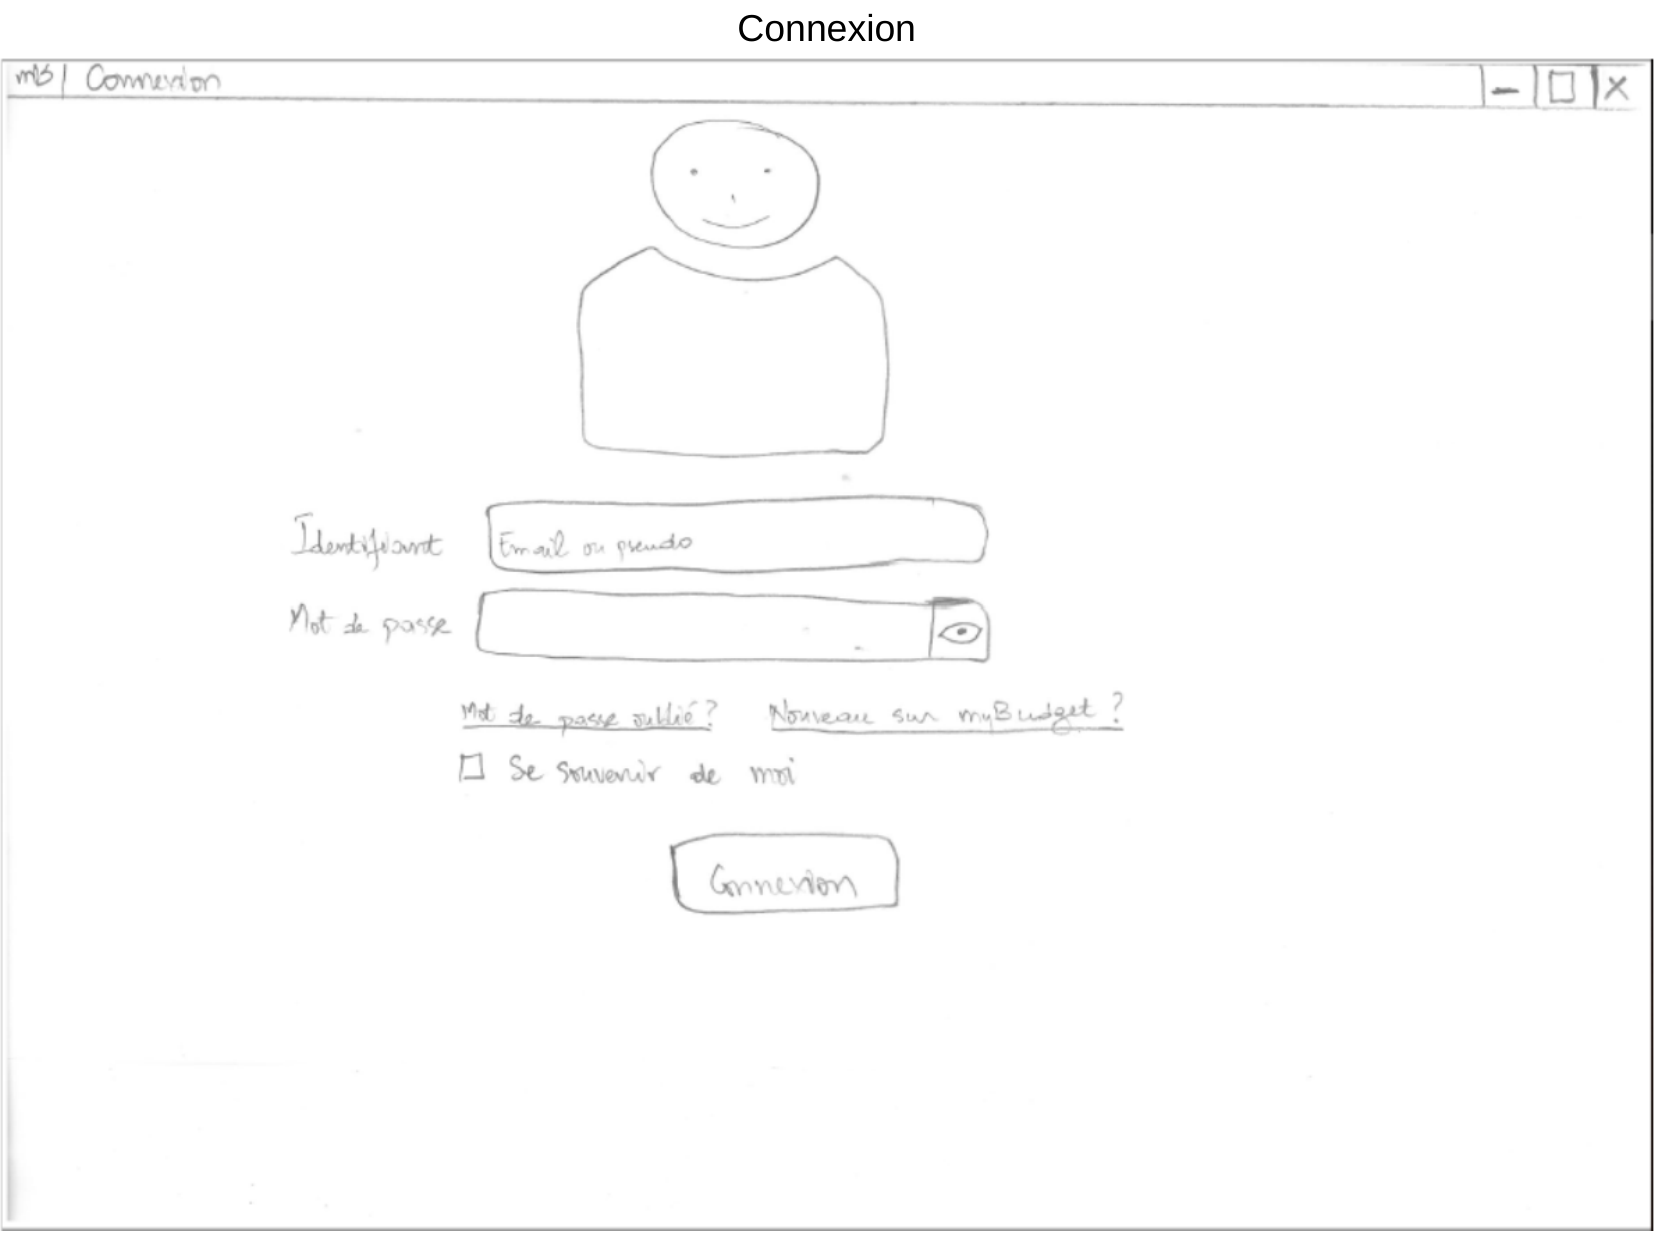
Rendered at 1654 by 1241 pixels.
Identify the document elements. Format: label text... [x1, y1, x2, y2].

picture [0, 59, 1654, 1231]
text_box Connexion [0, 0, 1654, 57]
